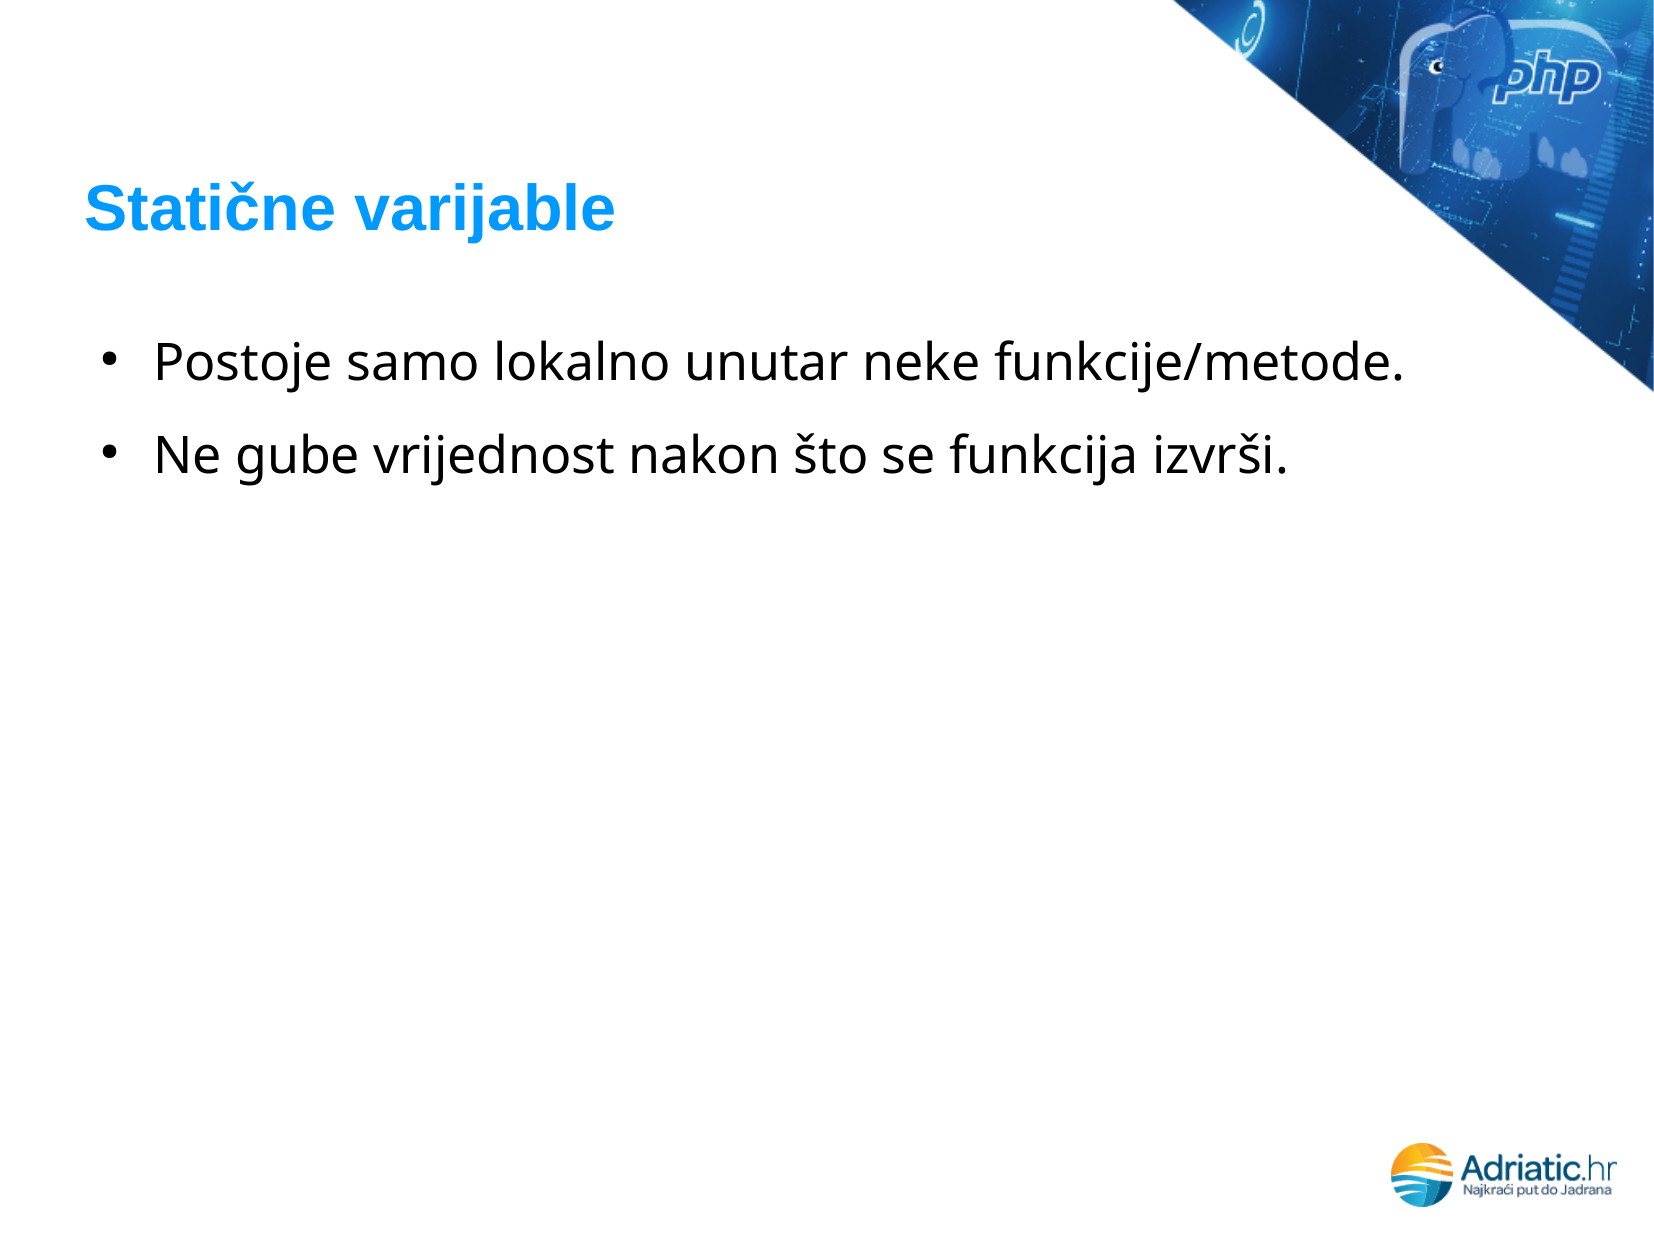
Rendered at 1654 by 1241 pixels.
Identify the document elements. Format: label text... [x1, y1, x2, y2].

picture [1391, 1143, 1617, 1207]
title Statične varijable [84, 150, 1270, 266]
list Postoje samo lokalno unutar neke funkcije/metode. Ne gube vrijednost nakon što se funkcija izvrši. [82, 324, 1571, 1130]
picture [1171, 0, 1654, 486]
